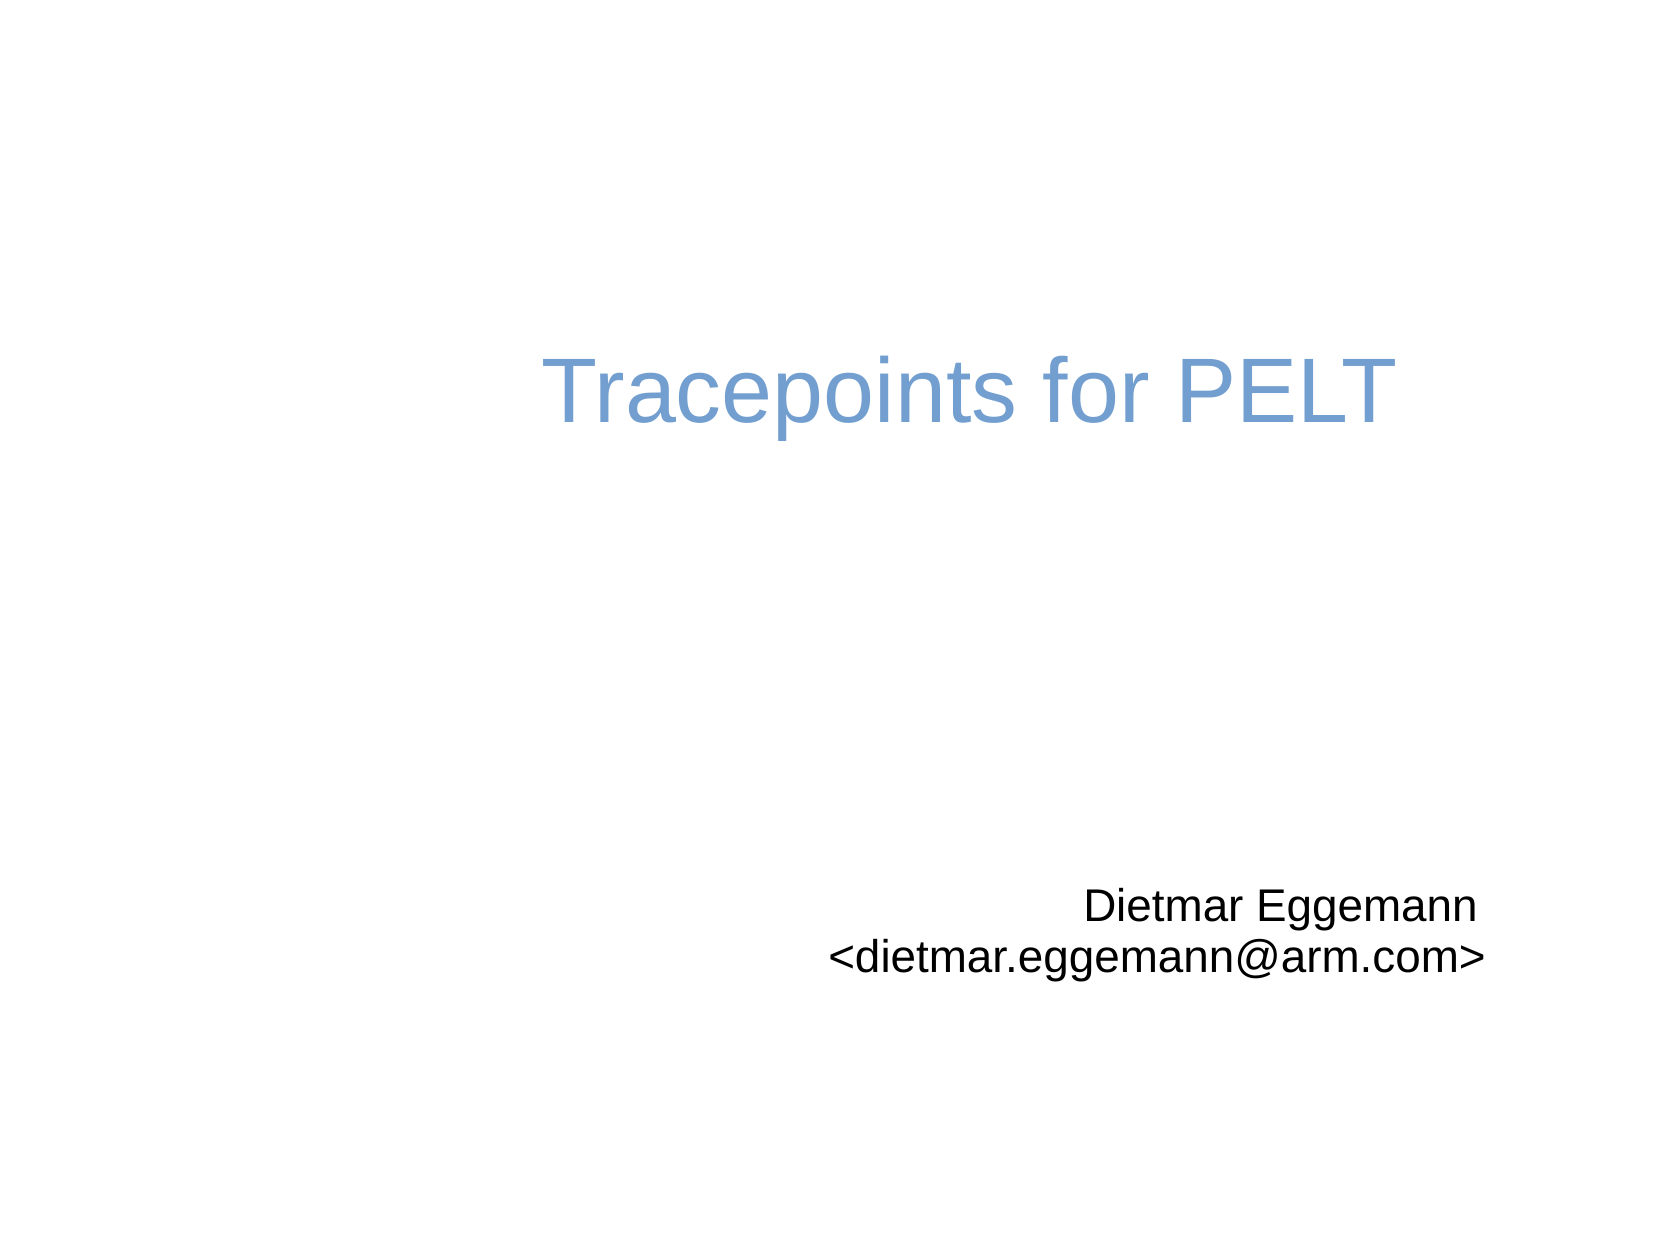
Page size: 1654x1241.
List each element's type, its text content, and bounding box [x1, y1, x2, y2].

title Tracepoints for PELT [541, 287, 1605, 495]
text_box Dietmar Eggemann <dietmar.eggemann@arm.com> [813, 872, 1511, 991]
